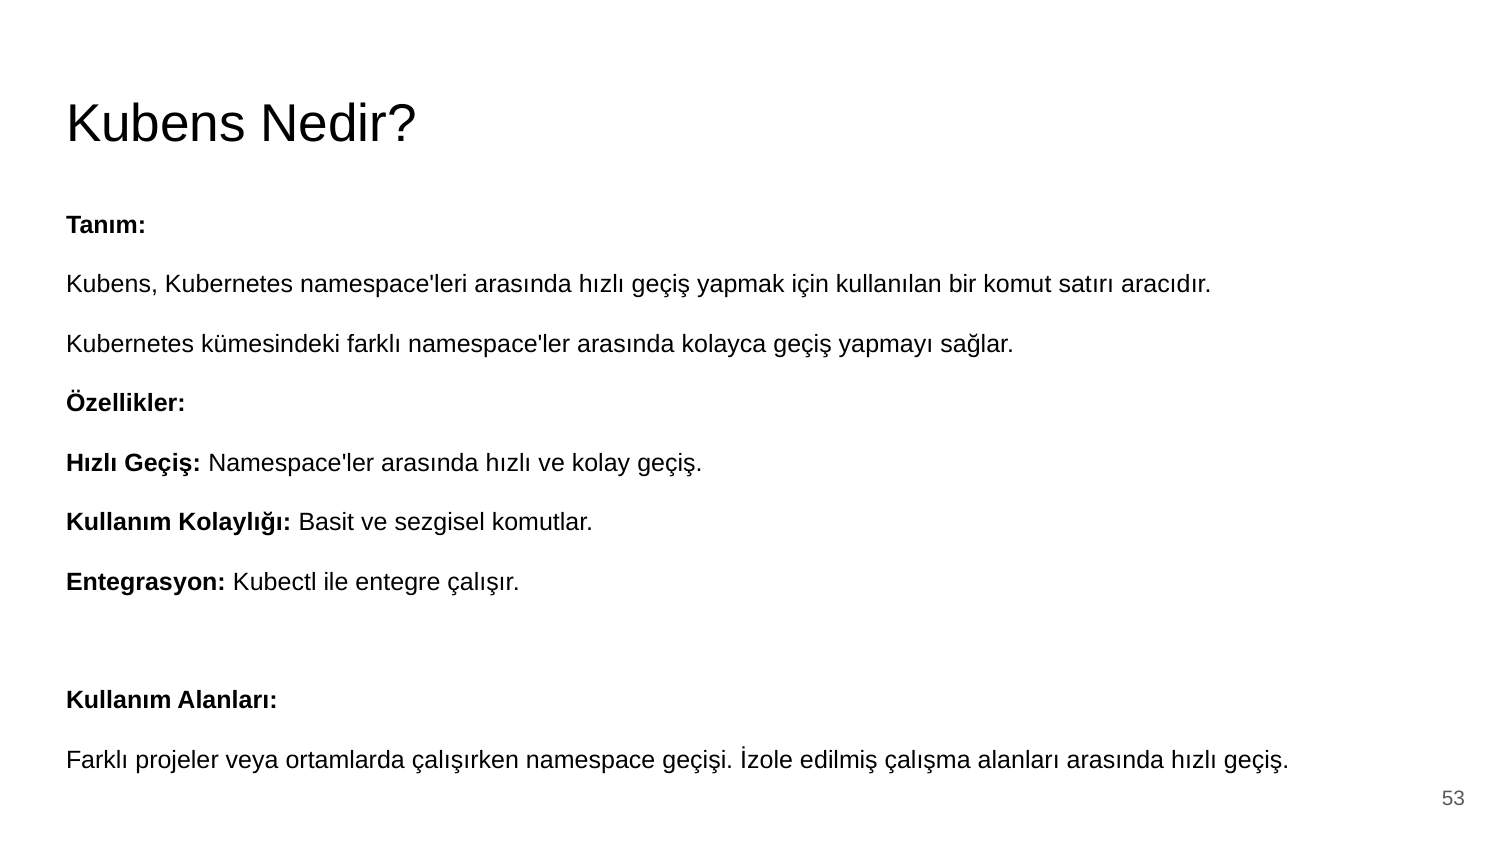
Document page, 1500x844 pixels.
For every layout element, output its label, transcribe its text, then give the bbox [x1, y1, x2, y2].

slide_number <number> [1389, 764, 1480, 830]
title Kubens Nedir? [51, 72, 1449, 167]
list Tanım: Kubens, Kubernetes namespace'leri arasında hızlı geçiş yapmak için kullanılan bir komut satırı aracıdır. Kubernetes kümesindeki farklı namespace'ler arasında kolayca geçiş yapmayı sağlar. Özellikler: Hızlı Geçiş: Namespace'ler arasında hızlı ve kolay geçiş. Kullanım Kolaylığı: Basit ve sezgisel komutlar. Entegrasyon: Kubectl ile entegre çalışır. Kullanım Alanları: Farklı projeler veya ortamlarda çalışırken namespace geçişi. İzole edilmiş çalışma alanları arasında hızlı geçiş. [51, 189, 1449, 750]
